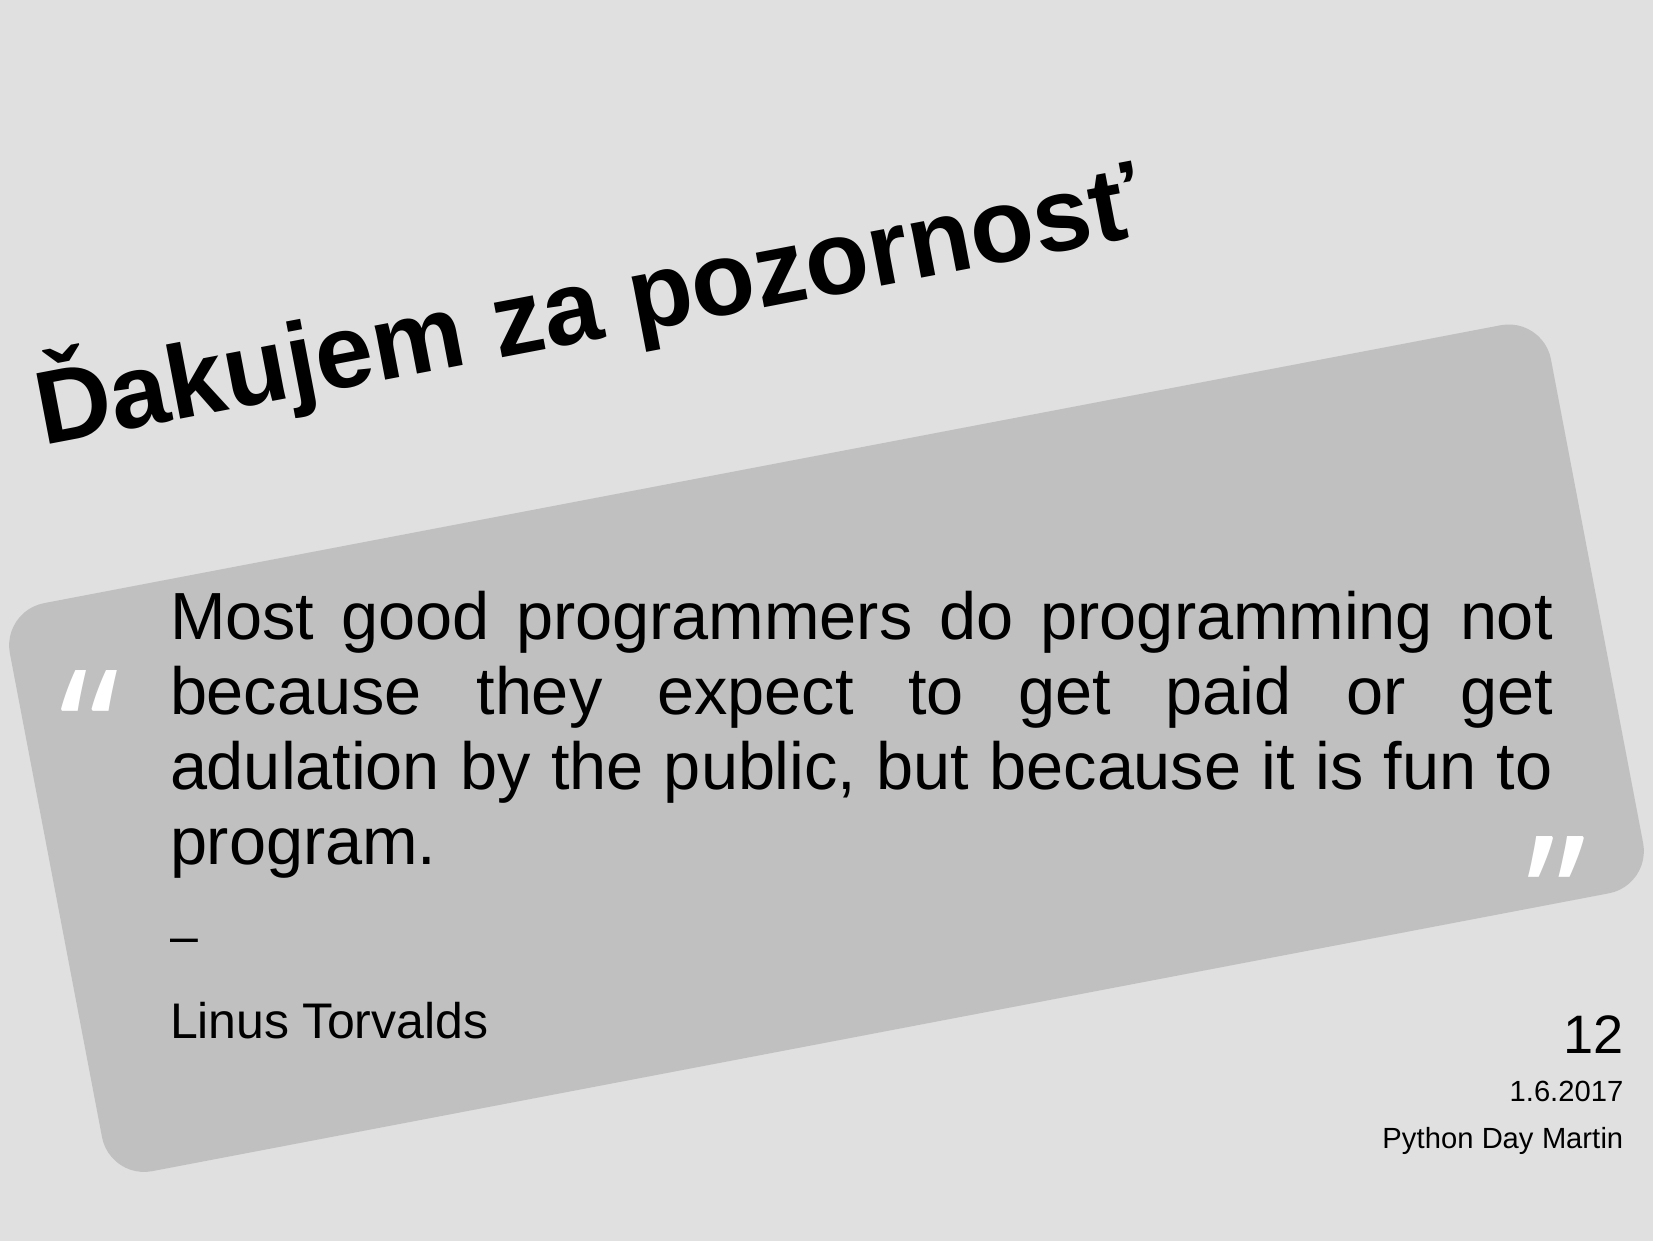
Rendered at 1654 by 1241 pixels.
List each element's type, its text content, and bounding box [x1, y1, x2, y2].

title Ďakujem za pozornosť [16, 29, 1518, 512]
list Most good programmers do programming not because they expect to get paid or get adulation by the public, but because it is fun to program. – Linus Torvalds [99, 579, 1554, 1241]
